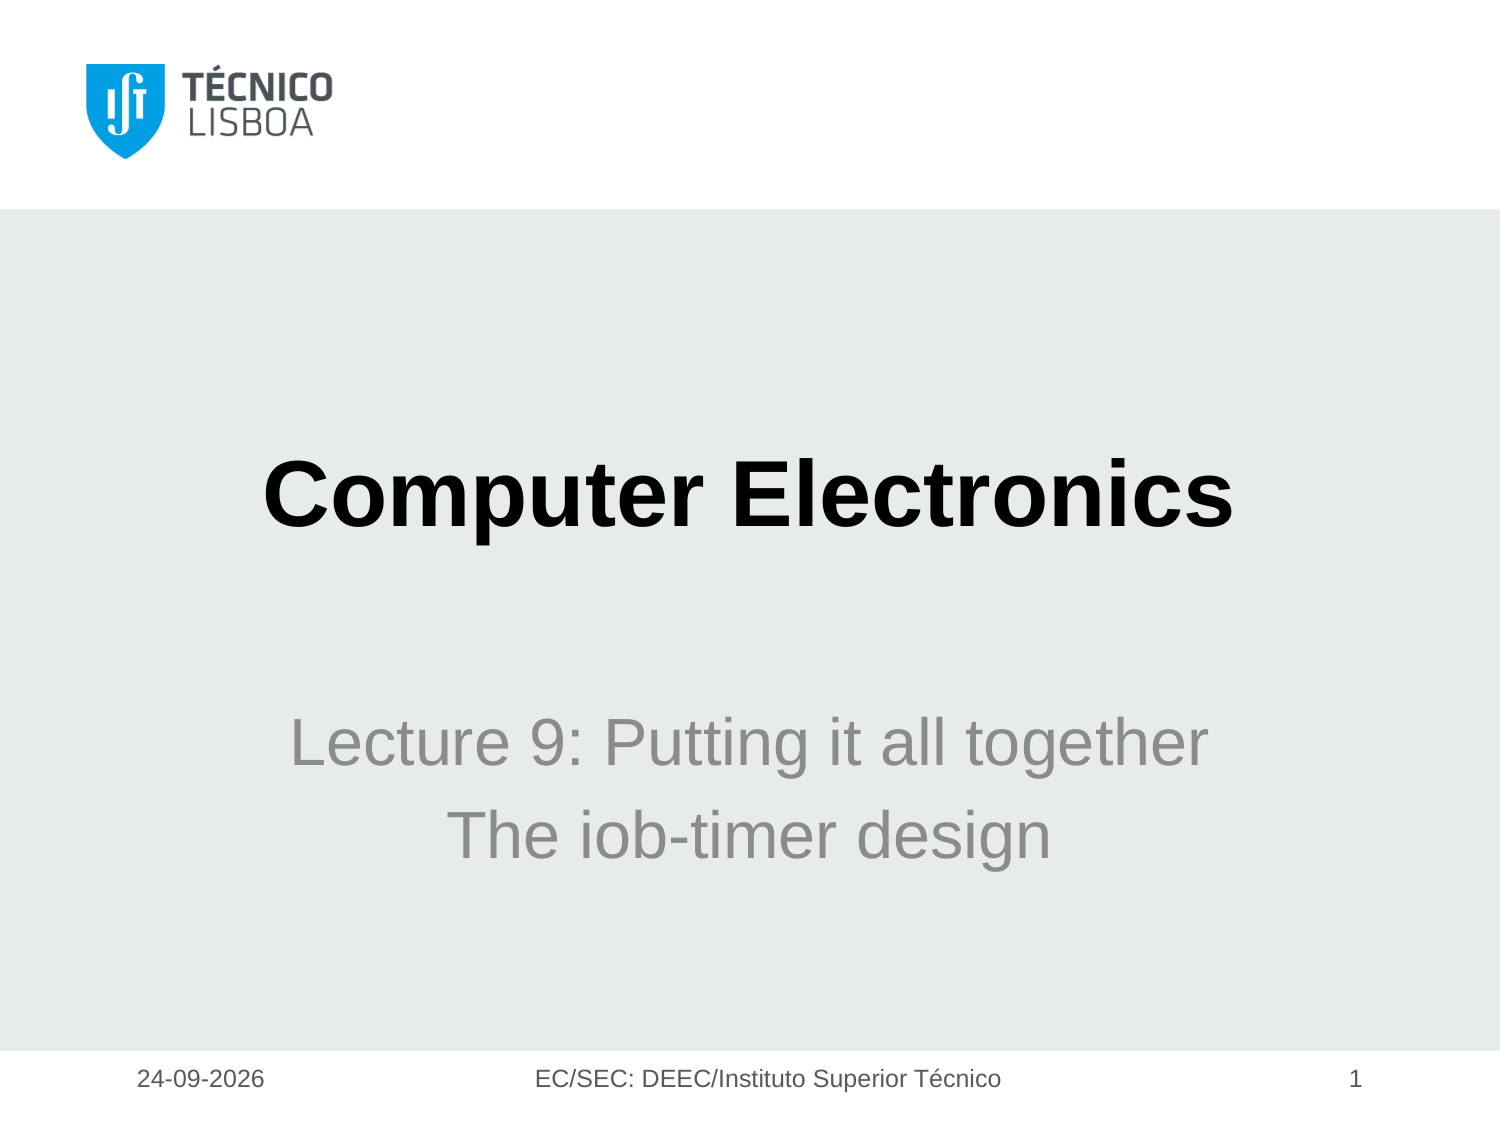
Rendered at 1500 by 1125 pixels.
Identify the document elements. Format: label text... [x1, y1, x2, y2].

picture [0, 0, 1500, 1125]
slide_number 22-10-2020 [121, 1052, 425, 1103]
title Computer Electronics [121, 322, 1378, 655]
footer EC/SEC: DEEC/Instituto Superior Técnico [512, 1052, 1032, 1103]
slide_number <number> [1077, 1052, 1378, 1103]
subtitle Lecture 9: Putting it all together The iob-timer design [121, 691, 1378, 894]
